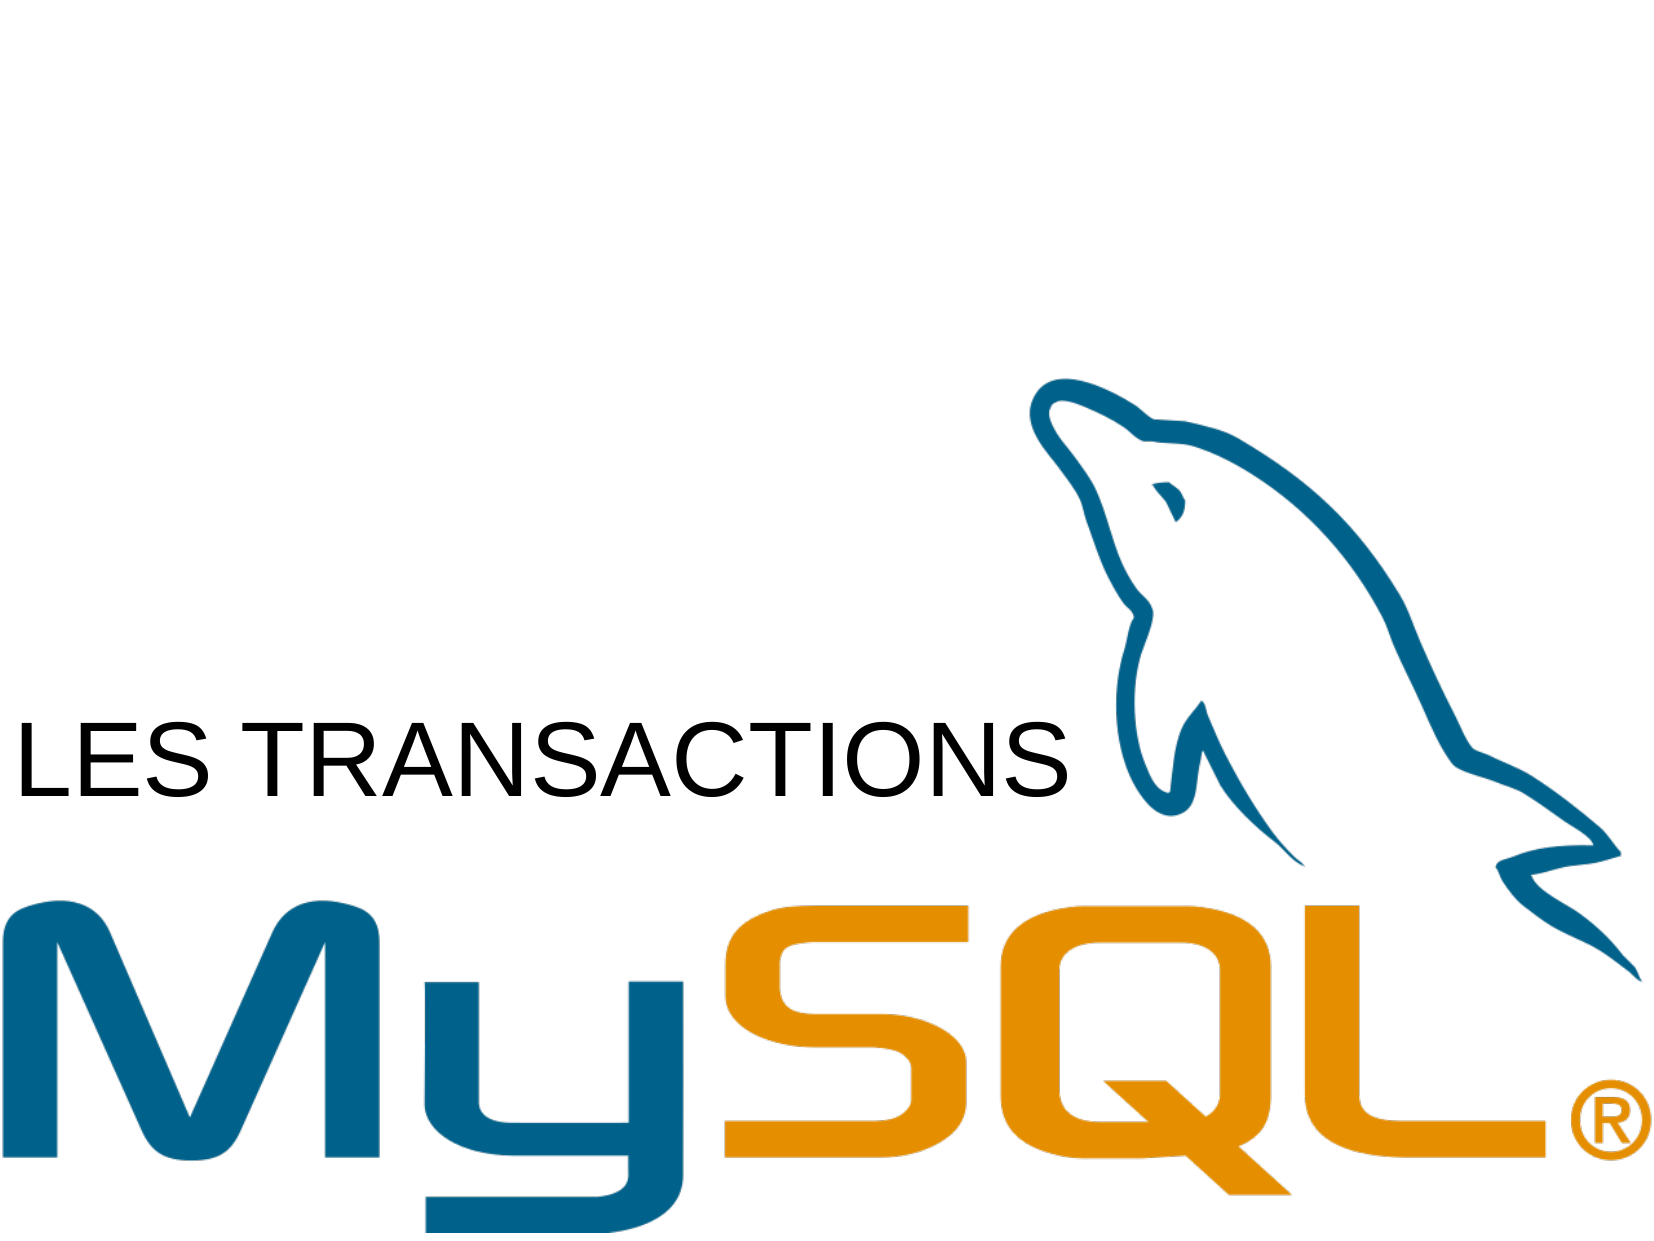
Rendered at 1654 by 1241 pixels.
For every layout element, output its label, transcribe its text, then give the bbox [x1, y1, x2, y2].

picture [0, 377, 1654, 1234]
title LES TRANSACTIONS [0, 657, 1288, 863]
